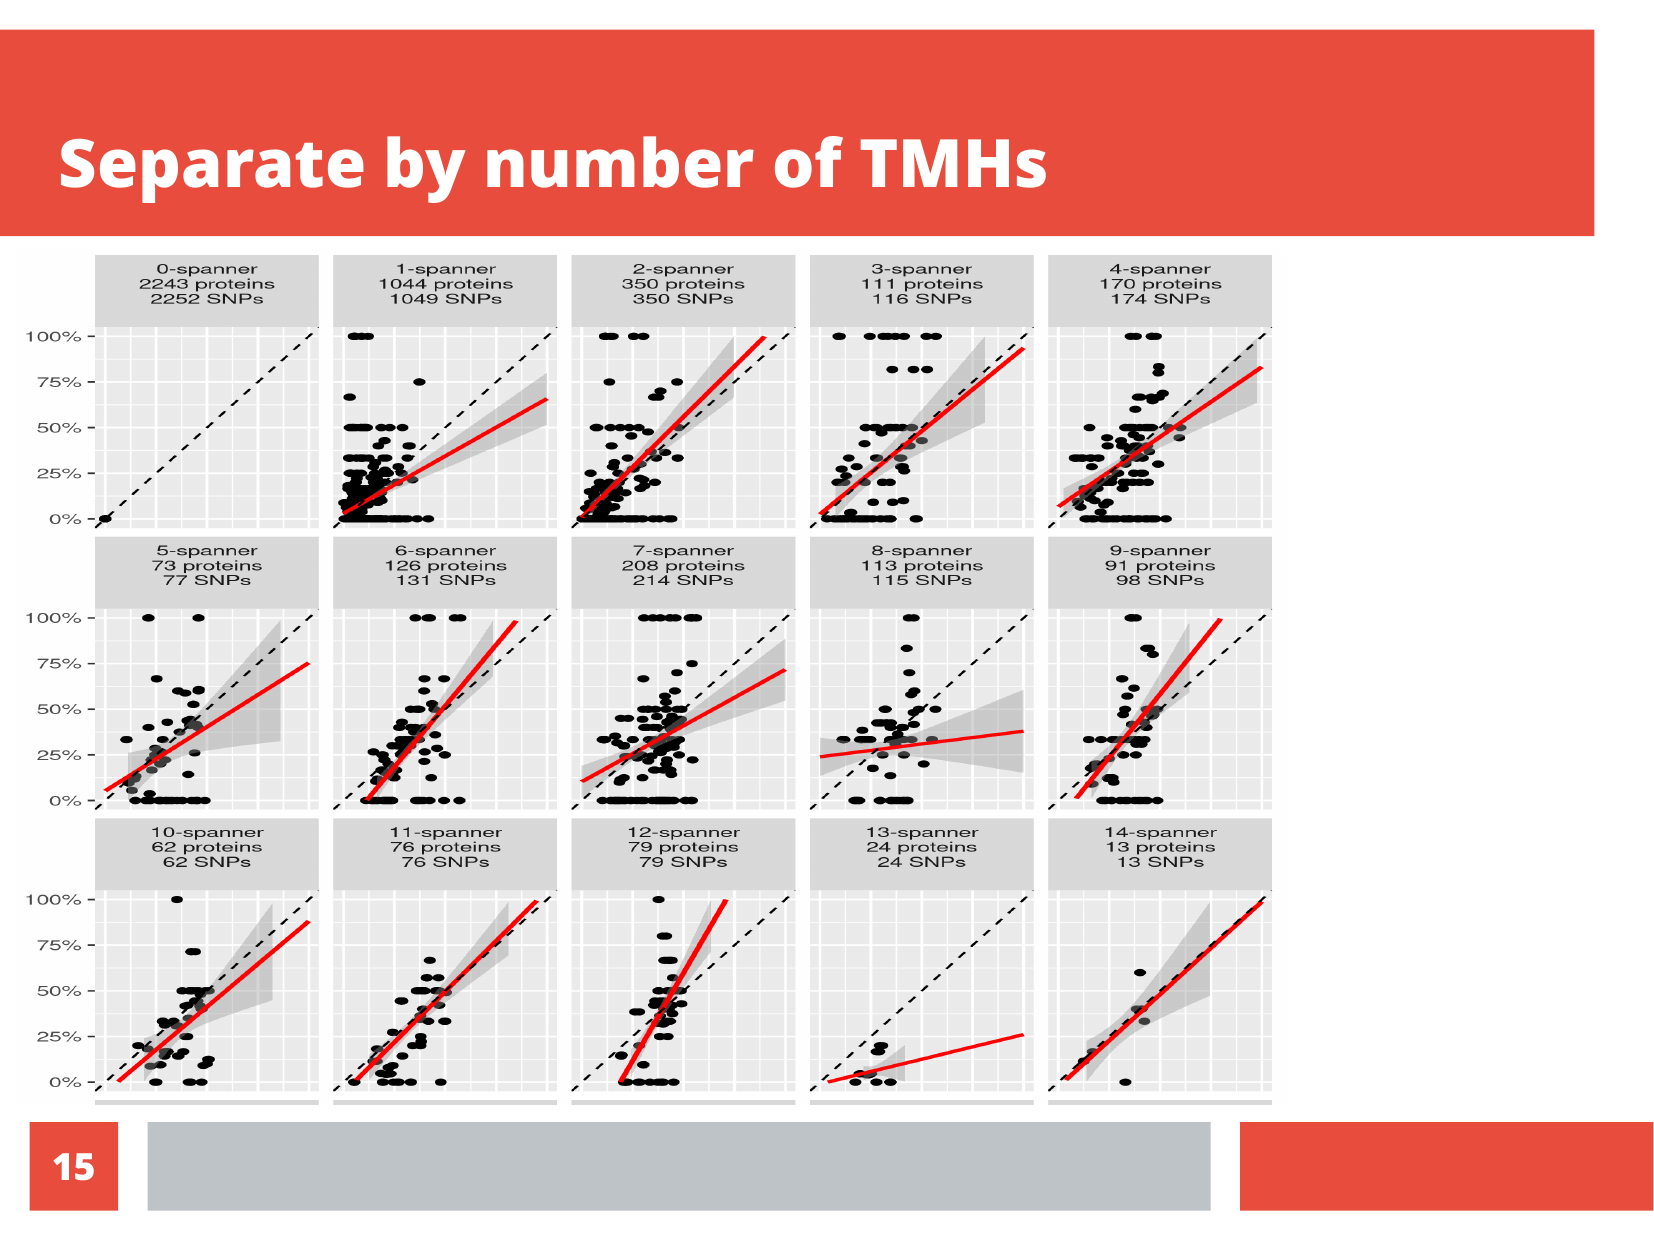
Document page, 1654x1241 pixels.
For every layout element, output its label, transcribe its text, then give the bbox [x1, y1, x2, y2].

picture [15, 250, 1291, 1105]
title Separate by number of TMHs [59, 59, 1595, 207]
